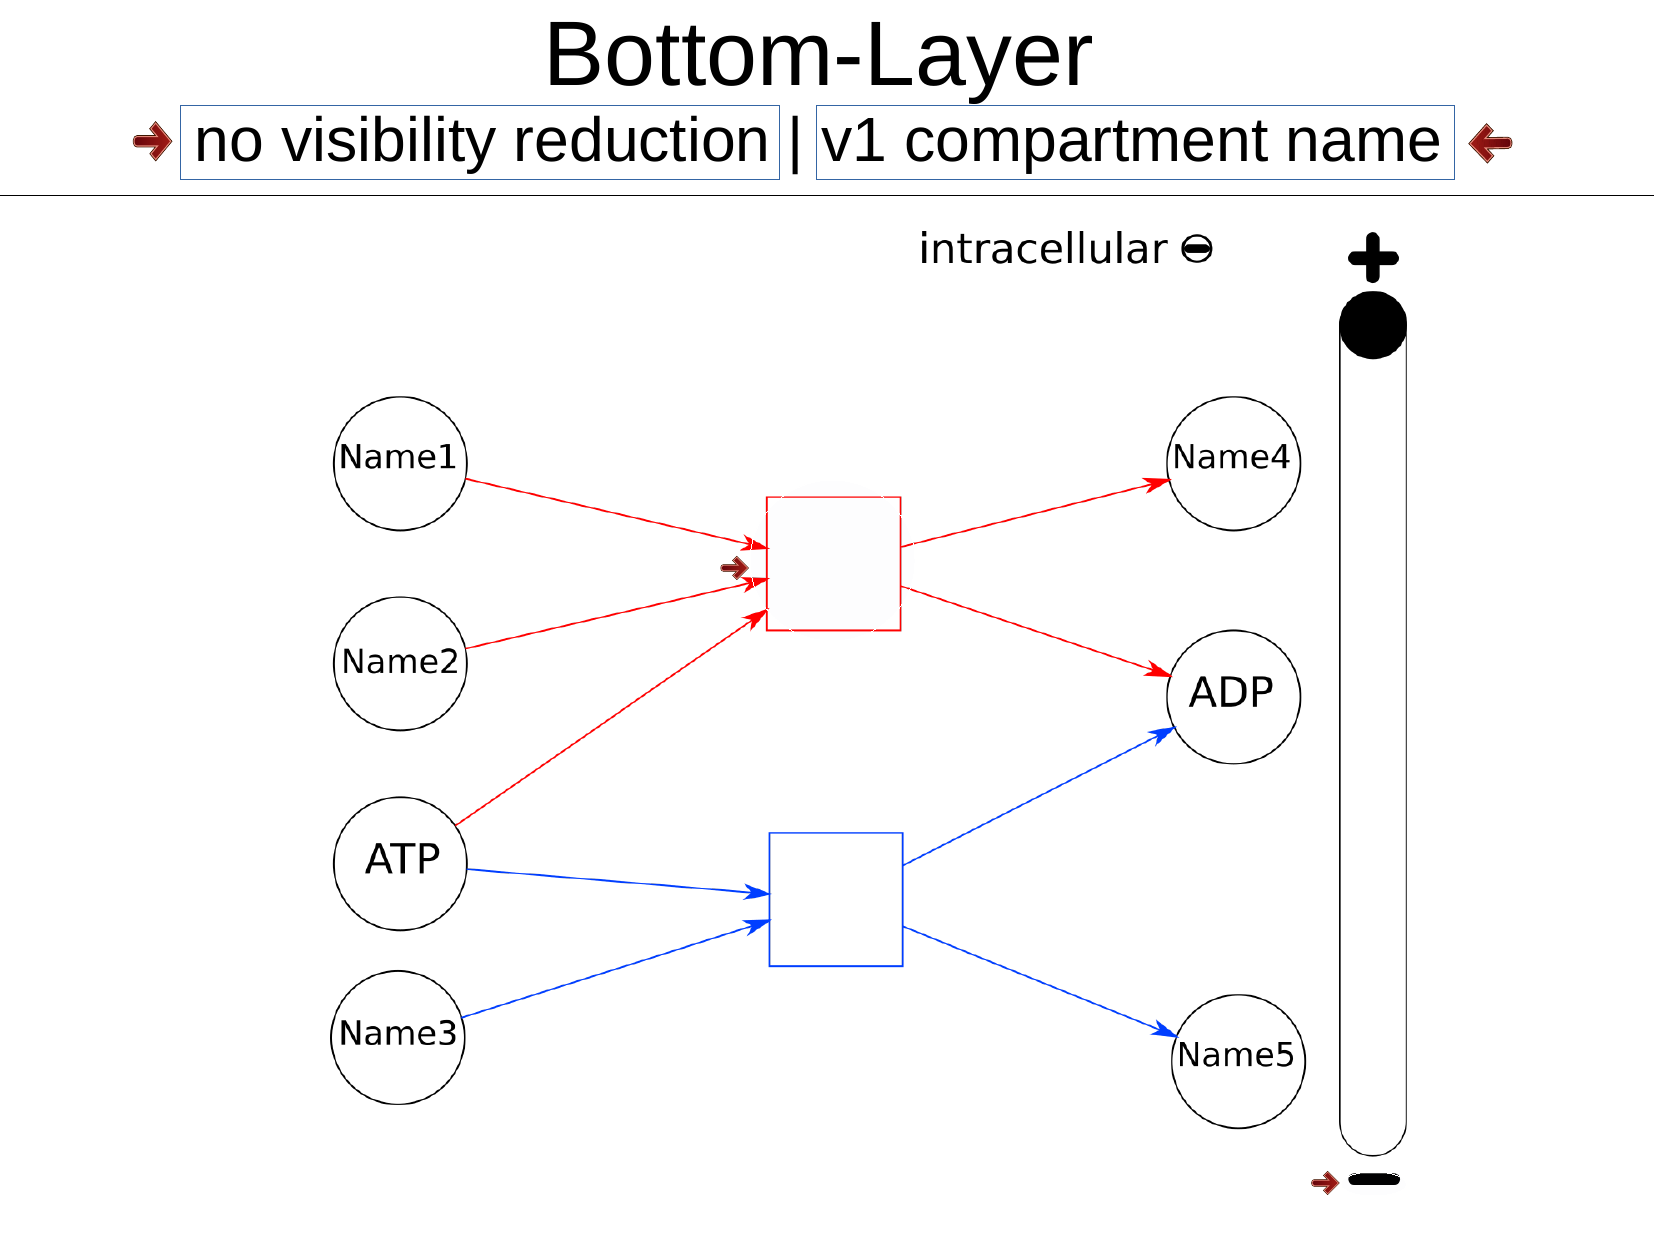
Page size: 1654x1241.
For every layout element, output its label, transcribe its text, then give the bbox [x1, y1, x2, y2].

text_box [1341, 1171, 1407, 1196]
text_box [750, 480, 916, 641]
picture [1465, 121, 1516, 166]
picture [130, 119, 175, 163]
title Bottom-Layer no visibility reduction | v1 compartment name [75, 0, 1564, 193]
picture [330, 231, 1407, 1196]
